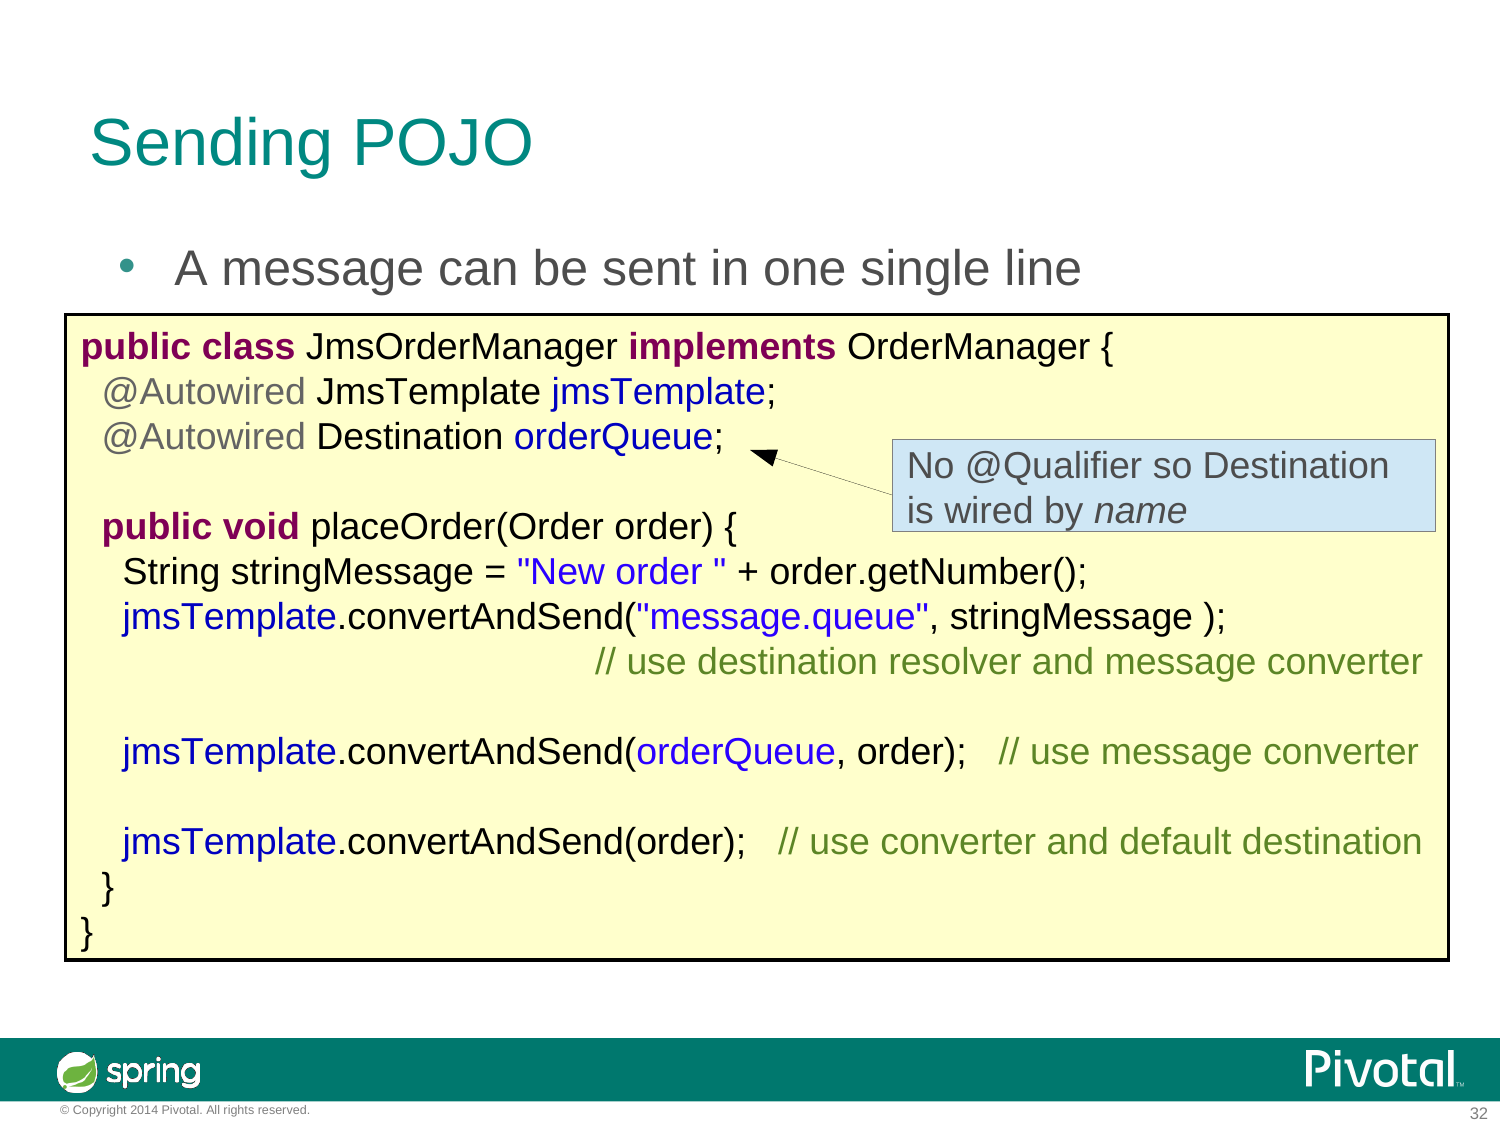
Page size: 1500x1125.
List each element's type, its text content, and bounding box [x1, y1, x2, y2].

text_box No @Qualifier so Destination is wired by name [892, 439, 1436, 532]
title Sending POJO [75, 45, 1426, 233]
text_box public class JmsOrderManager implements OrderManager { @Autowired JmsTemplate jmsTemplate; @Autowired Destination orderQueue; public void placeOrder(Order order) { String stringMessage = "New order " + order.getNumber(); jmsTemplate.convertAndSend("message.queue", stringMessage ); // use destination resolver and message converter jmsTemplate.convertAndSend(orderQueue, order); // use message converter jmsTemplate.convertAndSend(order); // use converter and default destination } } [65, 314, 1449, 960]
list A message can be sent in one single line [103, 227, 1394, 891]
picture [32, 1041, 210, 1103]
picture [1306, 1050, 1464, 1087]
